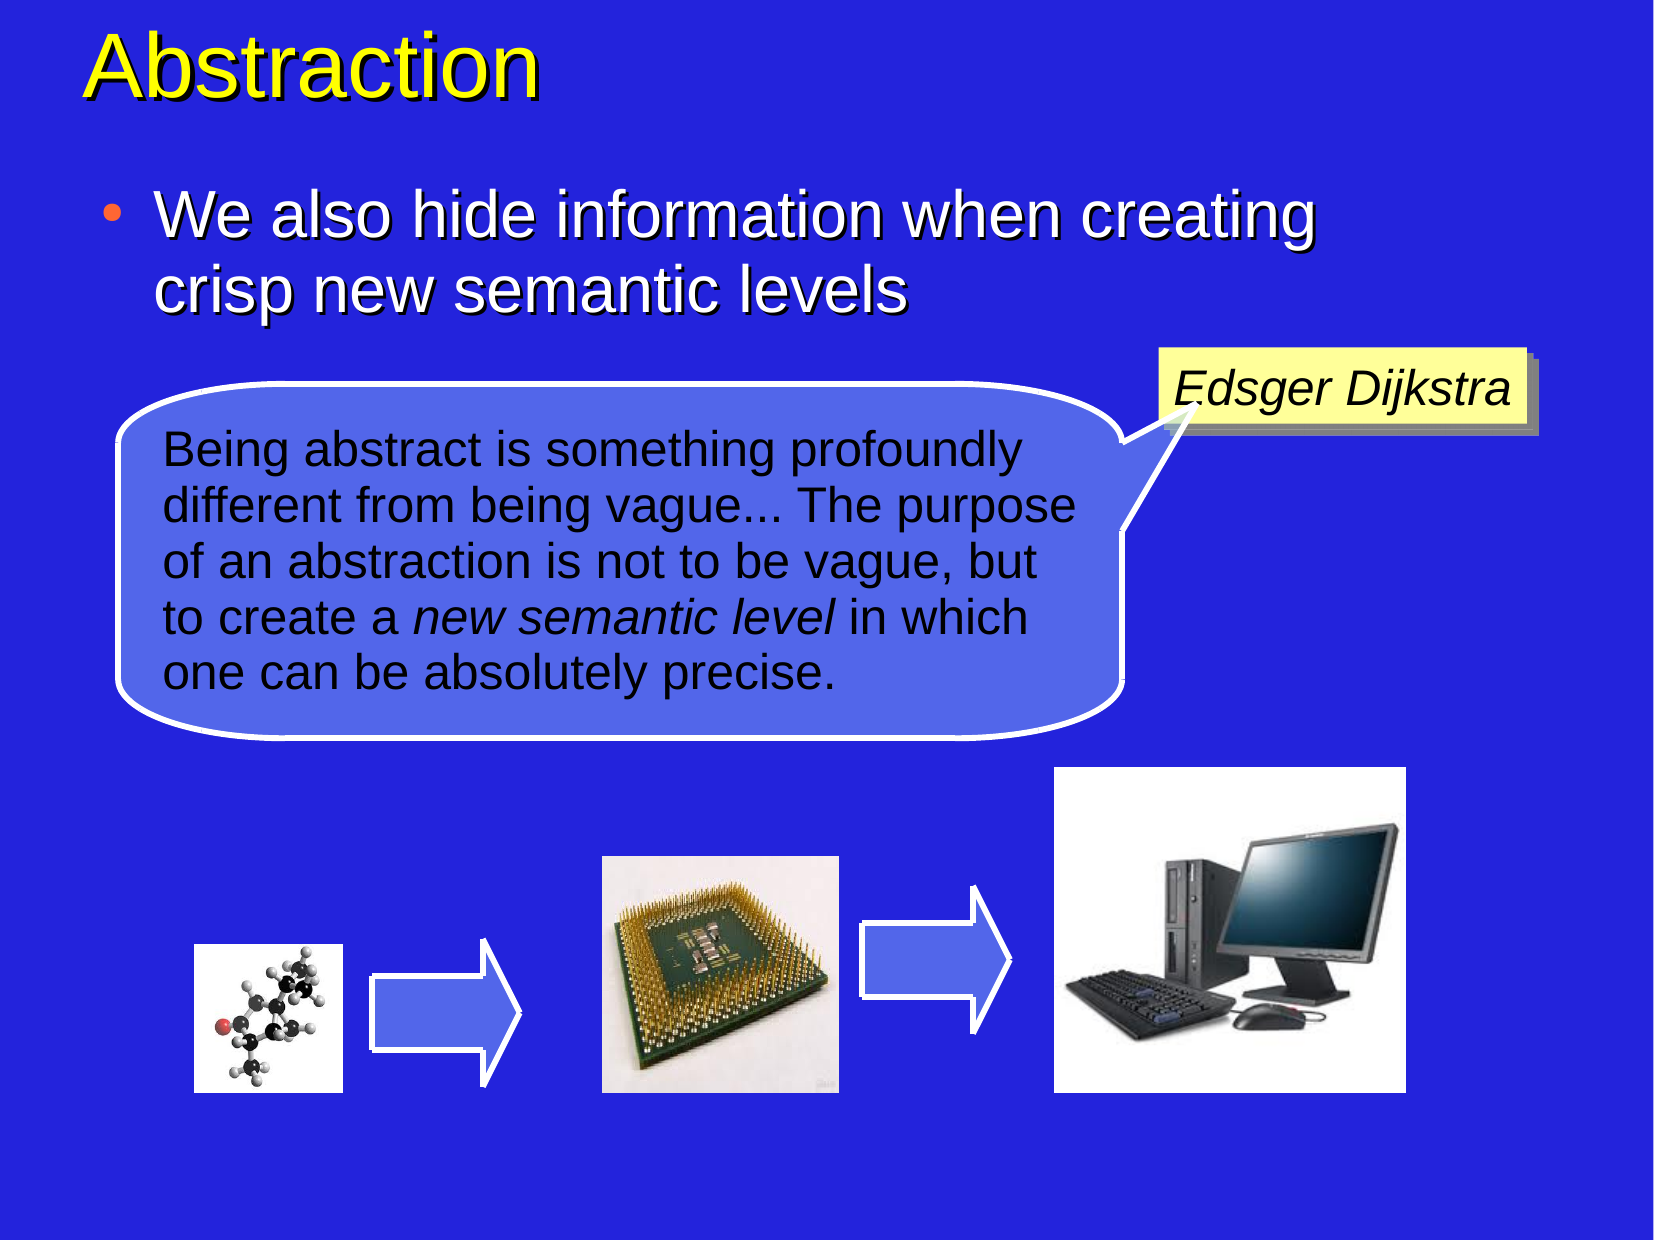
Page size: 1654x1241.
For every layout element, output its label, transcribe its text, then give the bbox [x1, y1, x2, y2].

text_box Edsger Dijkstra [1158, 347, 1527, 424]
text_box Being abstract is something profoundly different from being vague... The purpose of an abstraction is not to be vague, but to create a new semantic level in which one can be absolutely precise. [118, 383, 1198, 739]
picture [1054, 767, 1406, 1093]
picture [194, 944, 343, 1093]
text_box [372, 938, 520, 1087]
title Abstraction [82, 2, 1571, 130]
text_box [862, 885, 1010, 1034]
picture [602, 856, 839, 1093]
list We also hide information when creating crisp new semantic levels [82, 177, 1571, 1182]
